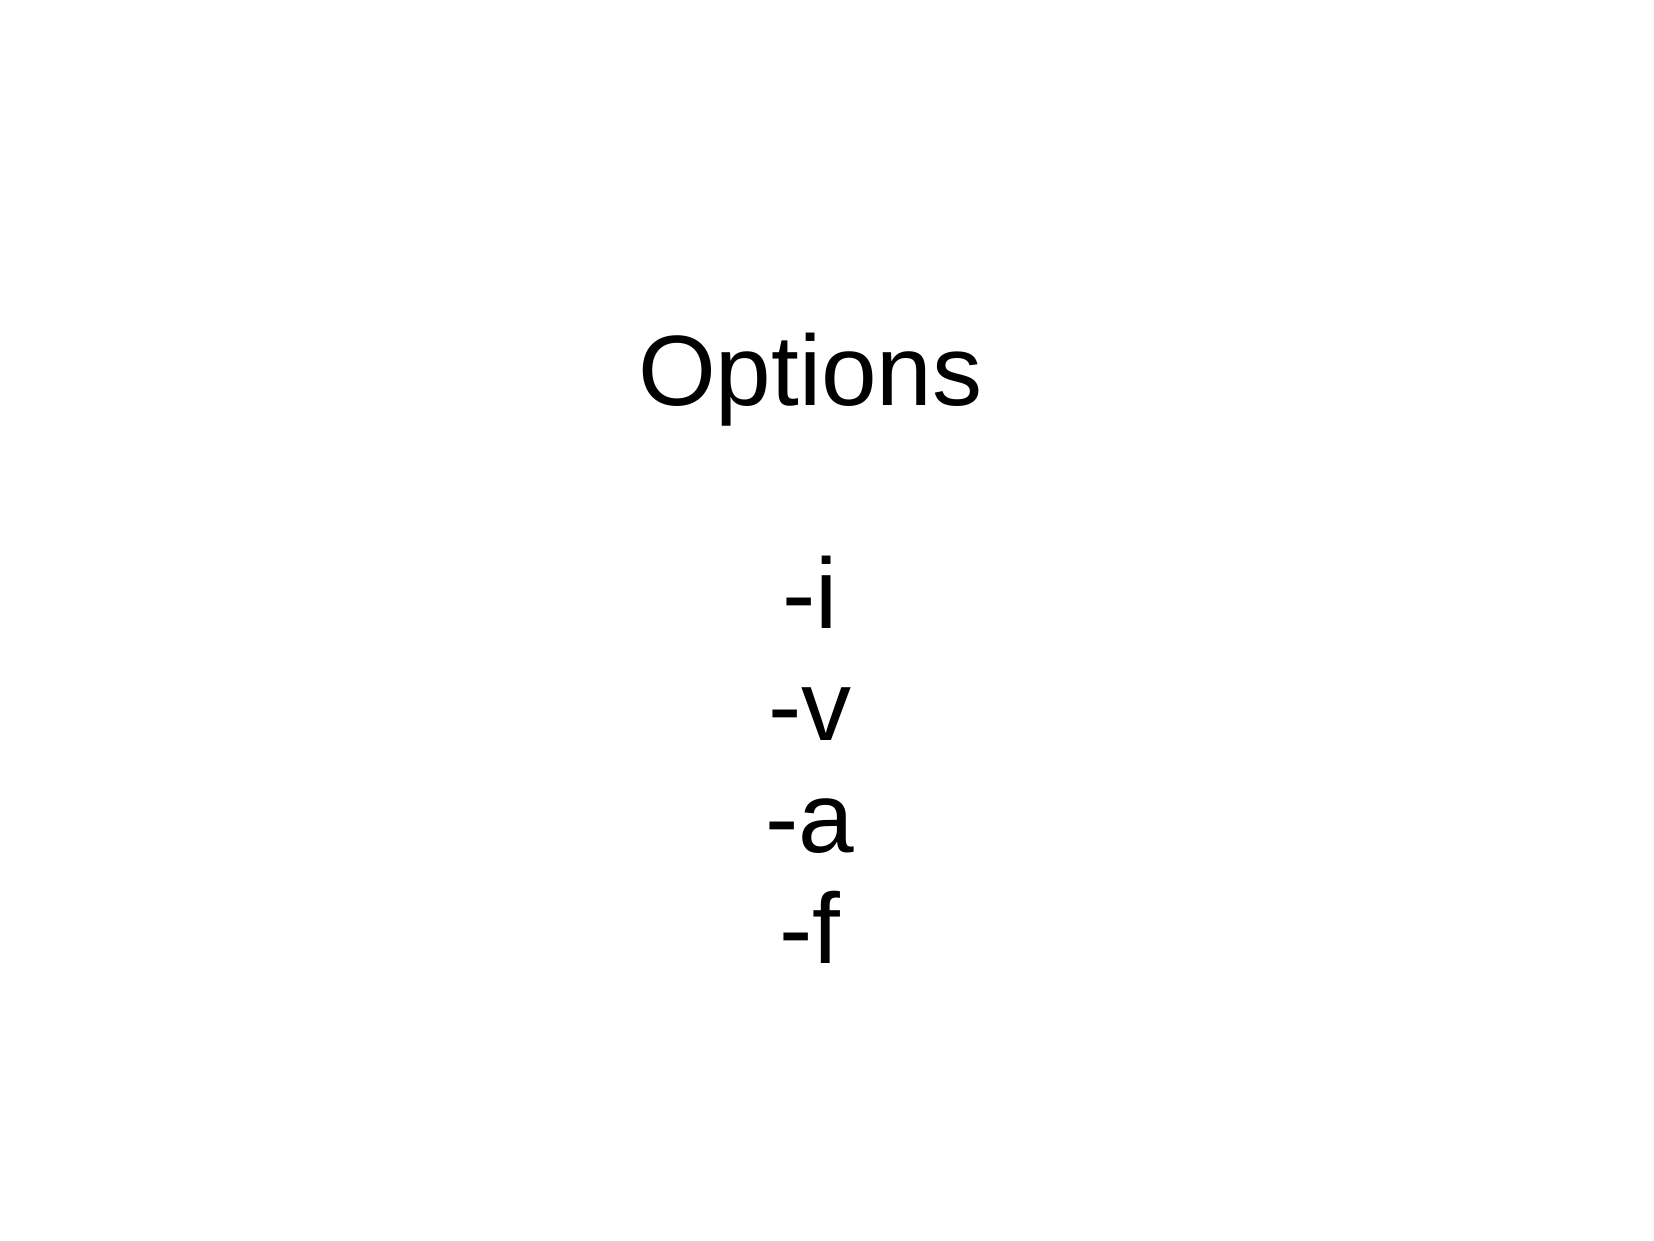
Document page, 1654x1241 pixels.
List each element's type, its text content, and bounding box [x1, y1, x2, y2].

text_box Options -i -v -a -f [82, 290, 1538, 1010]
